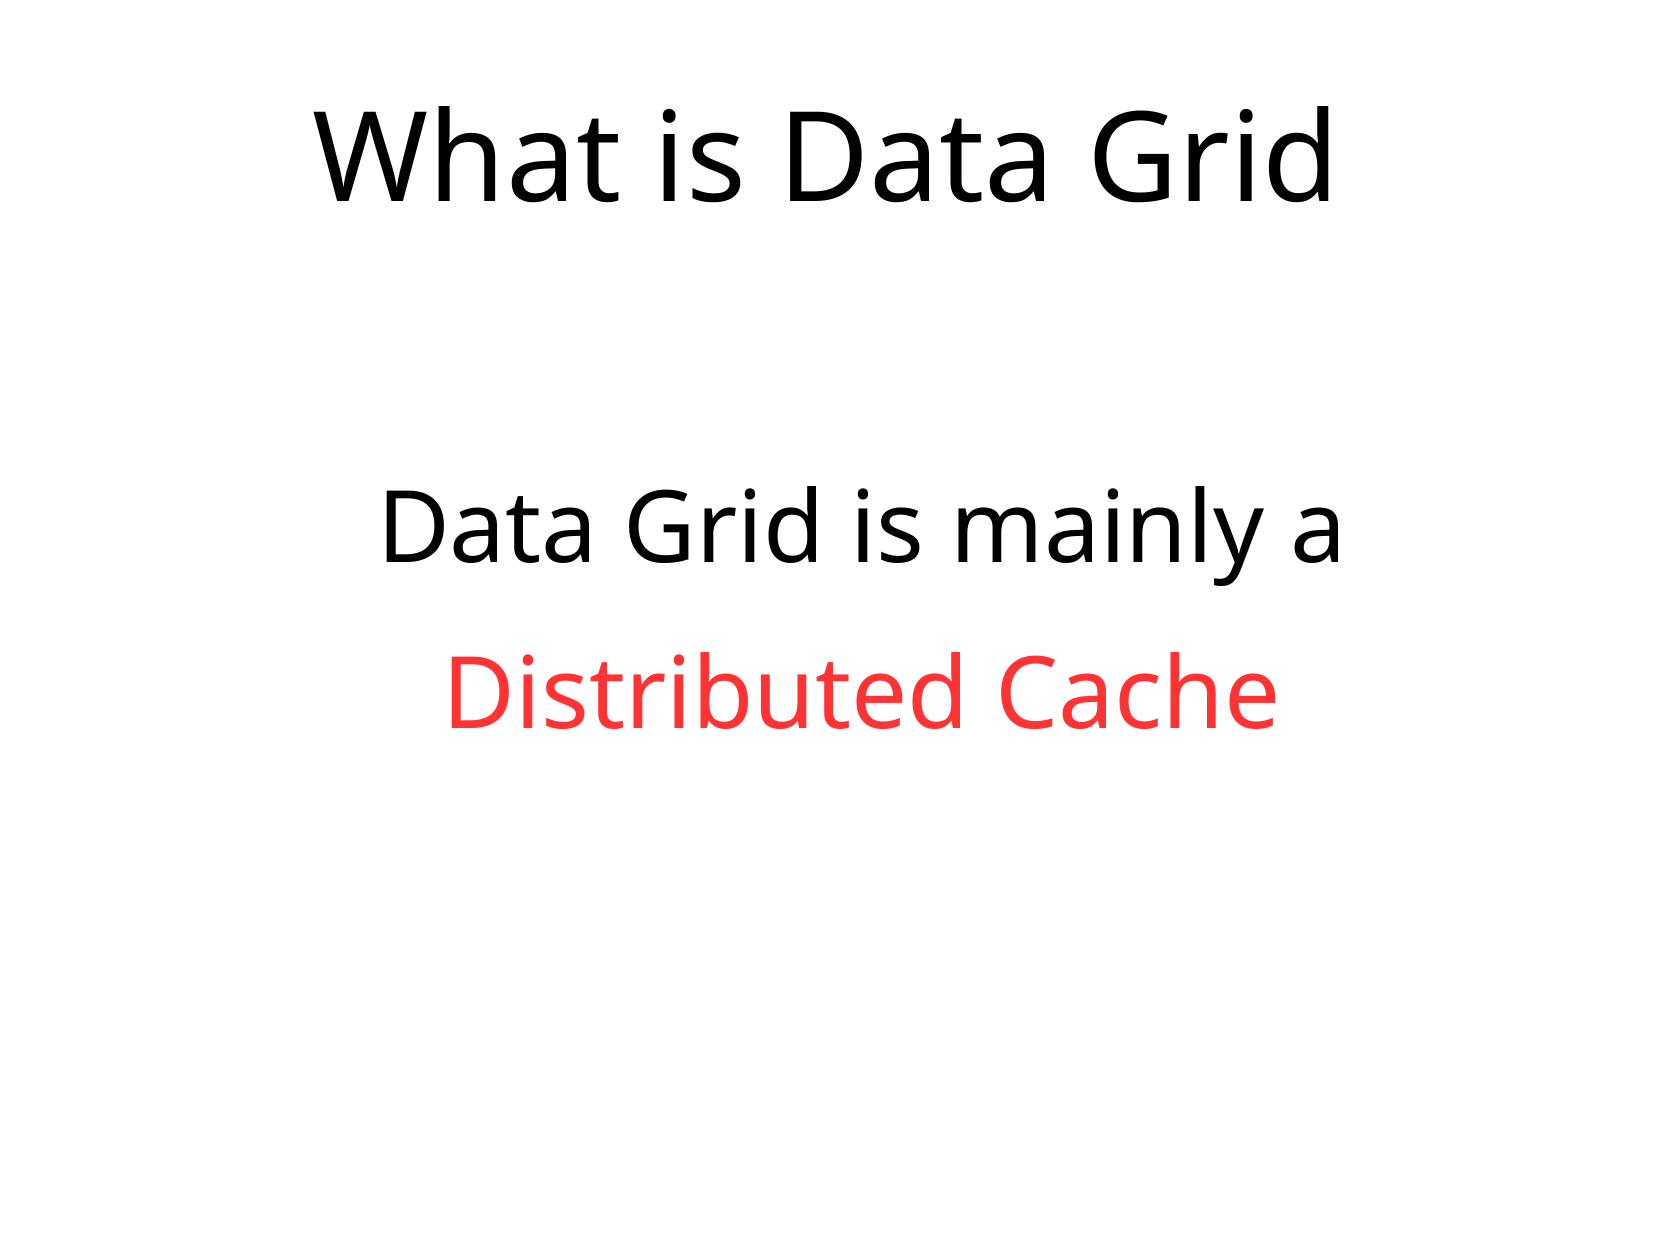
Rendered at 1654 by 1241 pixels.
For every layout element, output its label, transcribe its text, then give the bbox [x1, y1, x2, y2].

title What is Data Grid [82, 49, 1571, 257]
list Data Grid is mainly a Distributed Cache [82, 290, 1571, 1010]
